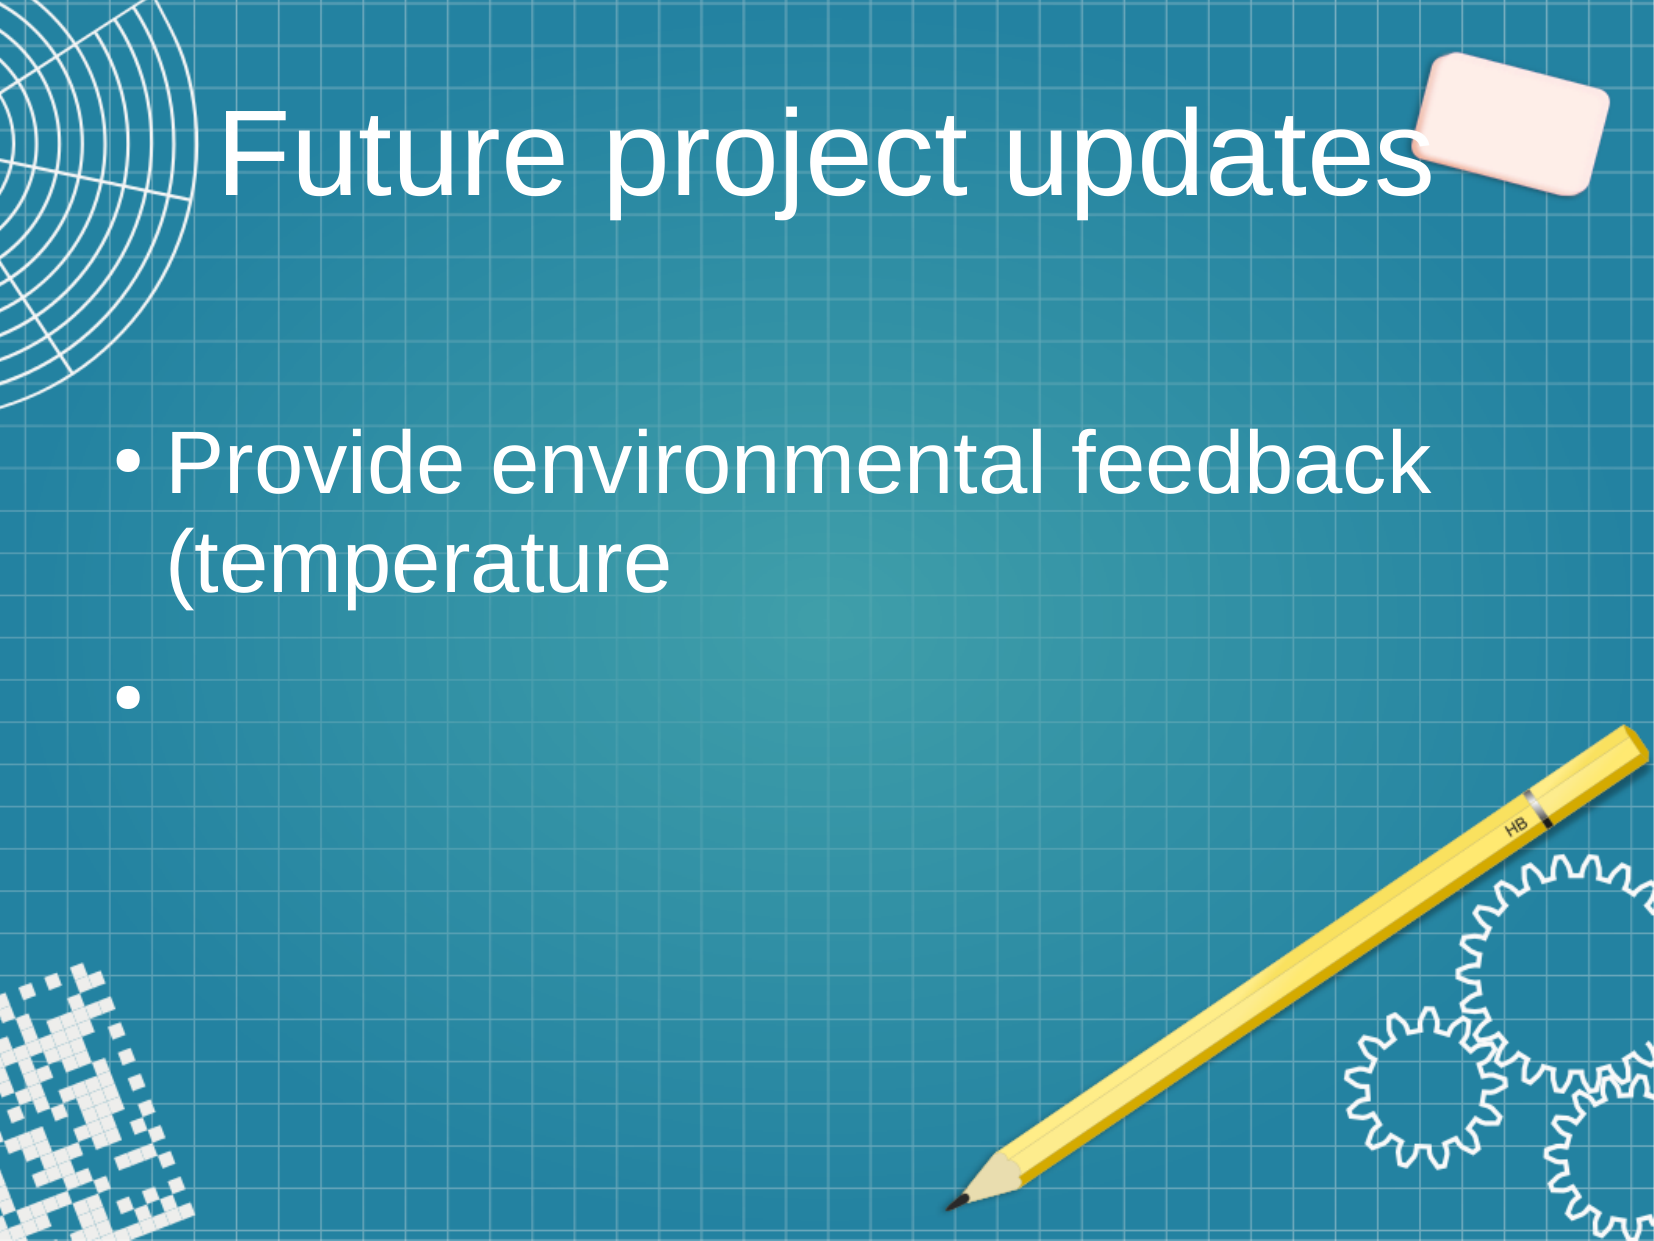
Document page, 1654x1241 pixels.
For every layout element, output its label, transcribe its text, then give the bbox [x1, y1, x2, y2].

list Provide environmental feedback (temperature [94, 413, 1583, 1158]
title Future project updates [82, 49, 1571, 257]
picture [0, 0, 1654, 1241]
